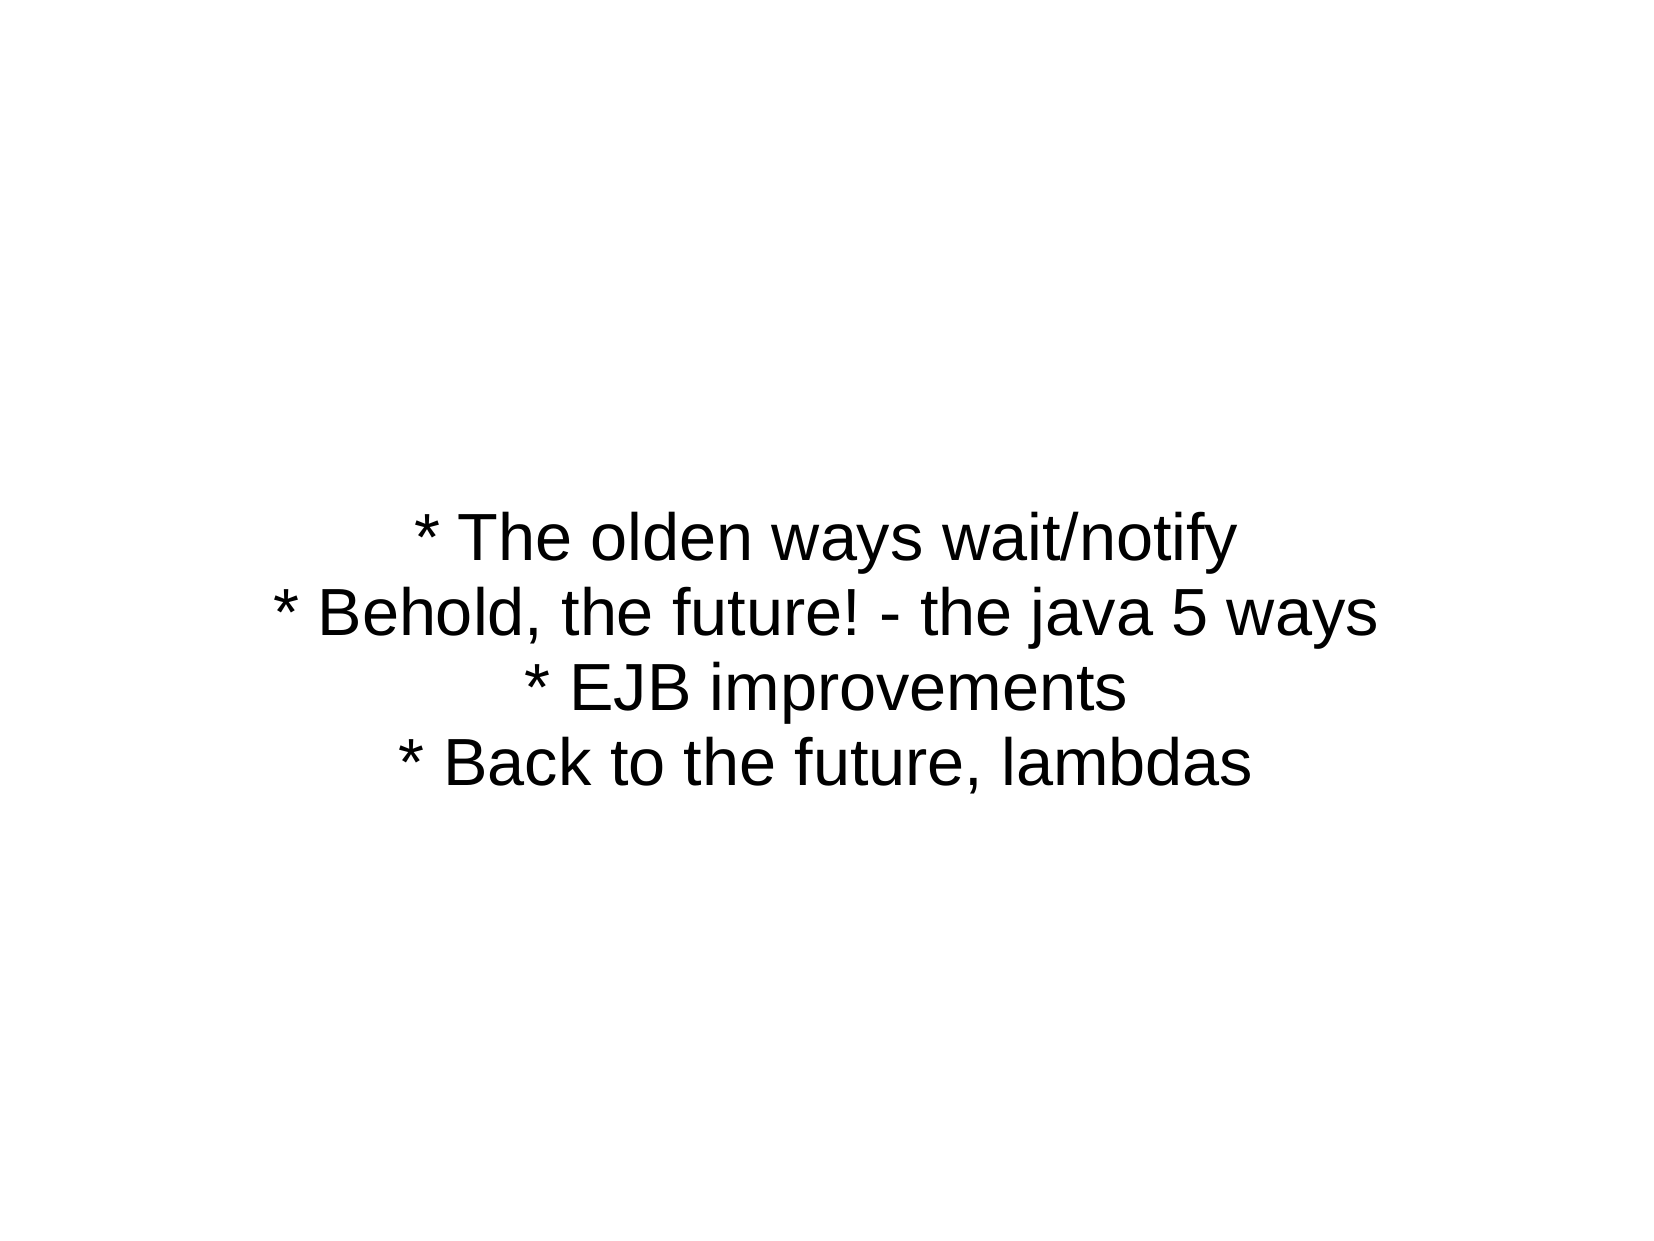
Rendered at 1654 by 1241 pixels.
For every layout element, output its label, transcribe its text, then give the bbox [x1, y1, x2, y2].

subtitle * The olden ways wait/notify * Behold, the future! - the java 5 ways * EJB improvements * Back to the future, lambdas [82, 290, 1571, 1010]
